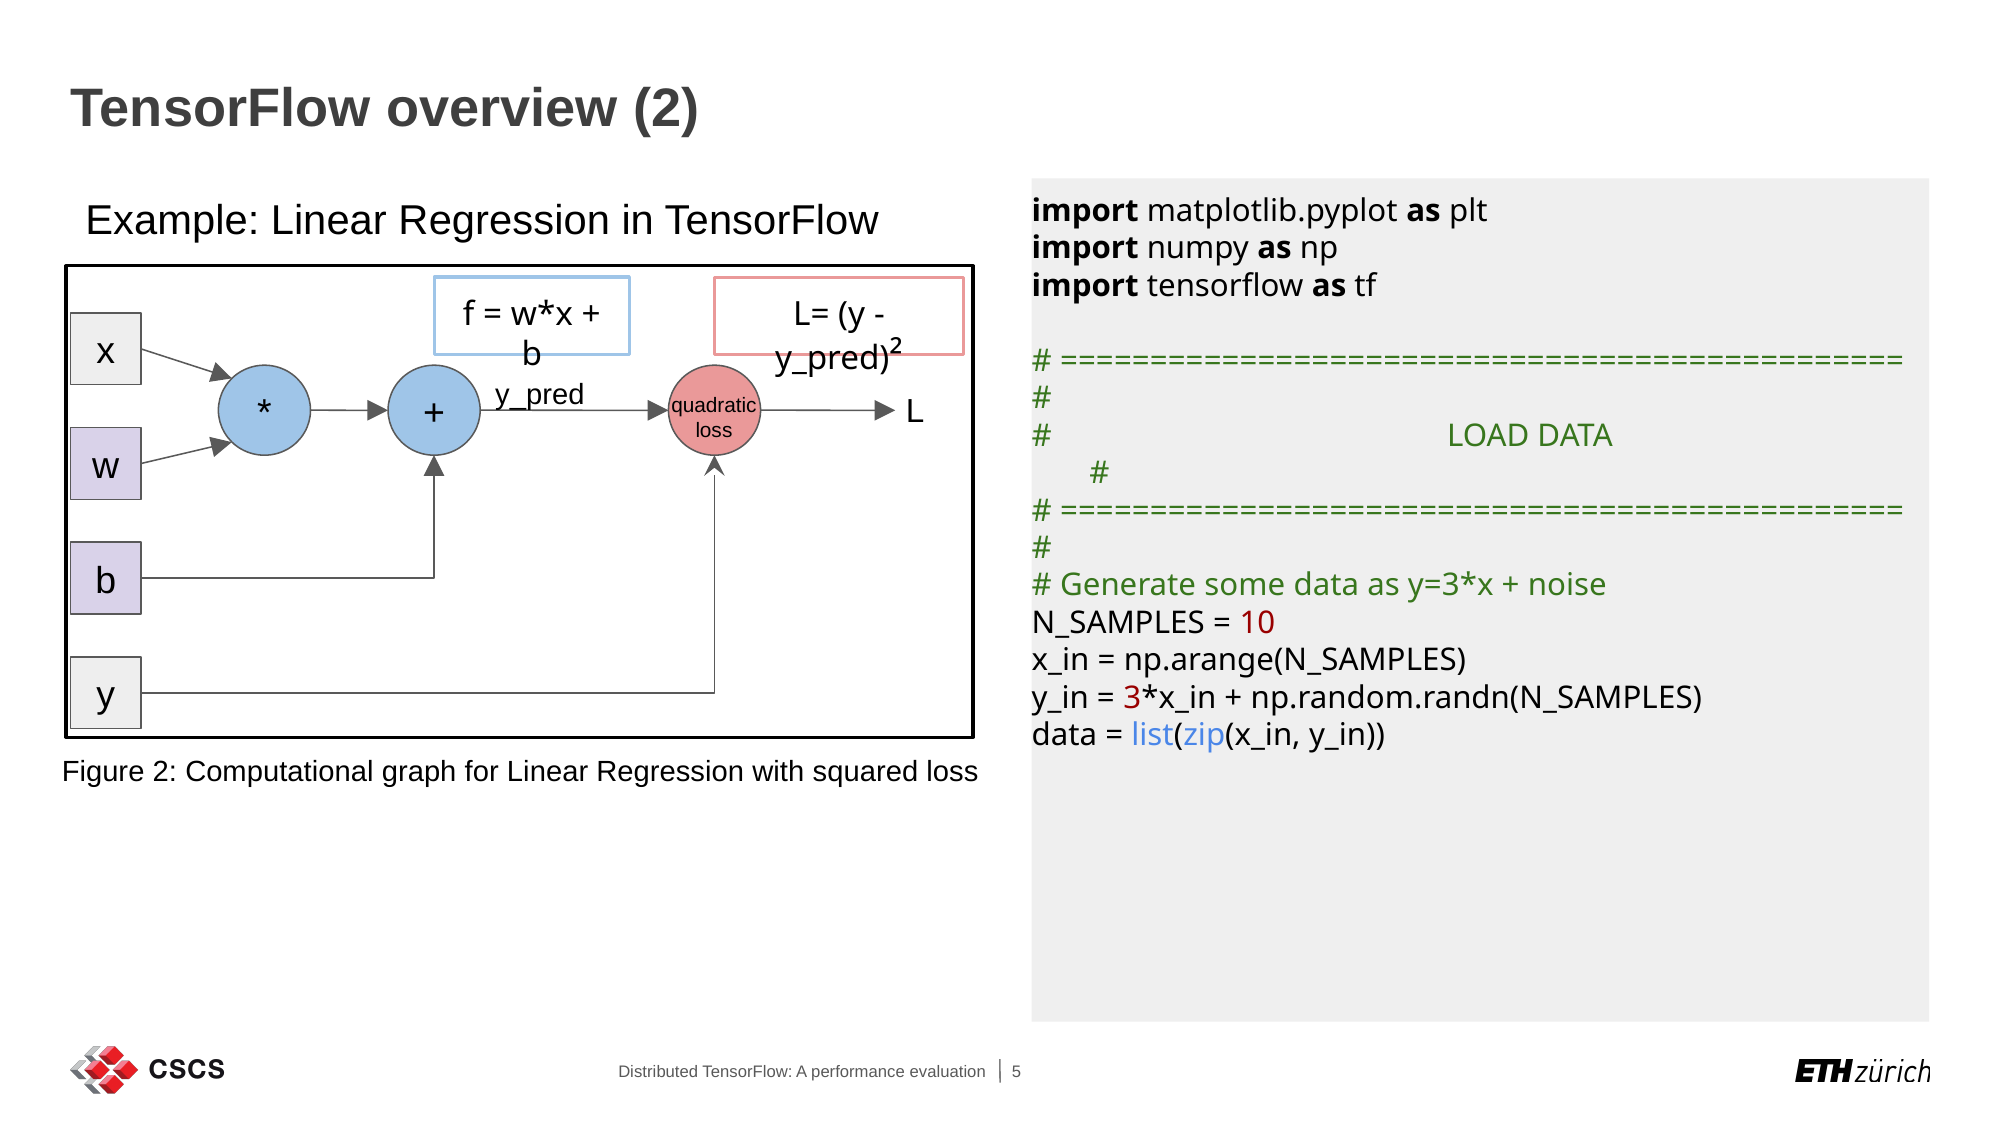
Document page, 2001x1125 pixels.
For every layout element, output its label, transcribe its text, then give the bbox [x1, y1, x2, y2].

footer Distributed TensorFlow: A performance evaluation [322, 1059, 998, 1083]
list import matplotlib.pyplot as plt import numpy as np import tensorflow as tf # =============================================== # # LOAD DATA # # =============================================== # # Generate some data as y=3*x + noise N_SAMPLES = 10 x_in = np.arange(N_SAMPLES) y_in = 3*x_in + np.random.randn(N_SAMPLES) data = list(zip(x_in, y_in)) [1031, 178, 1930, 1022]
text_box w [70, 427, 141, 500]
text_box L= (y - y_pred)² [714, 277, 964, 355]
text_box Example: Linear Regression in TensorFlow [70, 178, 978, 269]
text_box quadratic loss [636, 376, 792, 462]
text_box x [70, 312, 141, 385]
text_box Figure 2: Computational graph for Linear Regression with squared loss [46, 747, 1021, 793]
title TensorFlow overview (2) [70, 7, 1930, 149]
text_box y [70, 656, 141, 729]
text_box L [890, 374, 969, 434]
text_box f = w*x + b [434, 277, 630, 355]
picture [57, 1033, 236, 1106]
text_box * [218, 365, 311, 456]
text_box b [70, 542, 141, 614]
text_box + [388, 365, 480, 456]
text_box y_pred [480, 360, 669, 420]
slide_number <number> [999, 1059, 1063, 1083]
picture [1795, 1059, 1930, 1082]
text_box [684, 365, 745, 376]
